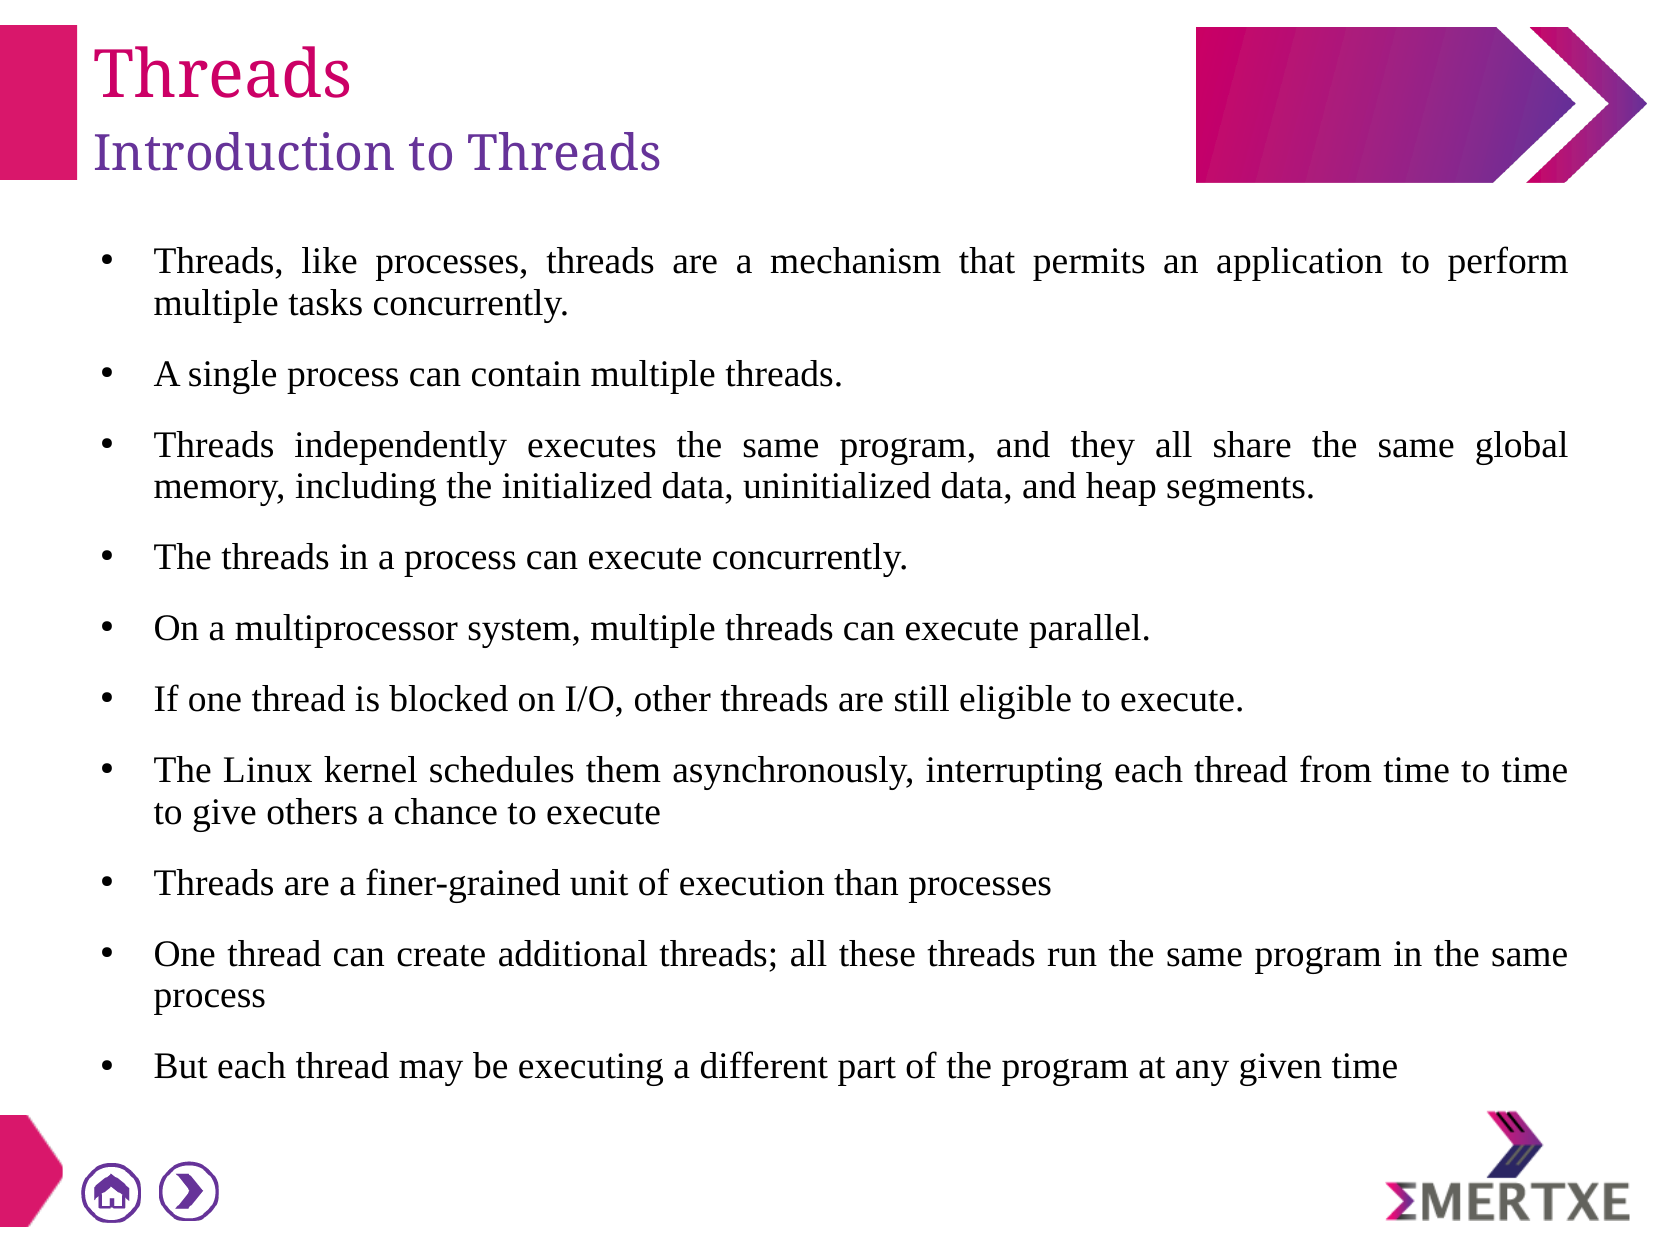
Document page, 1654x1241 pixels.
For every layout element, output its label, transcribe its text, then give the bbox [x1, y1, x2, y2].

picture [1571, 27, 1647, 183]
list Threads, like processes, threads are a mechanism that permits an application to perform multiple tasks concurrently. A single process can contain multiple threads. Threads independently executes the same program, and they all share the same global memory, including the initialized data, uninitialized data, and heap segments. The threads in a process can execute concurrently. On a multiprocessor system, multiple threads can execute parallel. If one thread is blocked on I/O, other threads are still eligible to execute. The Linux kernel schedules them asynchronously, interrupting each thread from time to time to give others a chance to execute Threads are a finer-grained unit of execution than processes One thread can create additional threads; all these threads run the same program in the same process But each thread may be executing a different part of the program at any given time [82, 240, 1571, 1094]
title Threads Introduction to Threads [93, 2, 1571, 210]
picture [81, 1163, 141, 1223]
picture [1385, 1107, 1631, 1221]
picture [159, 1161, 219, 1221]
